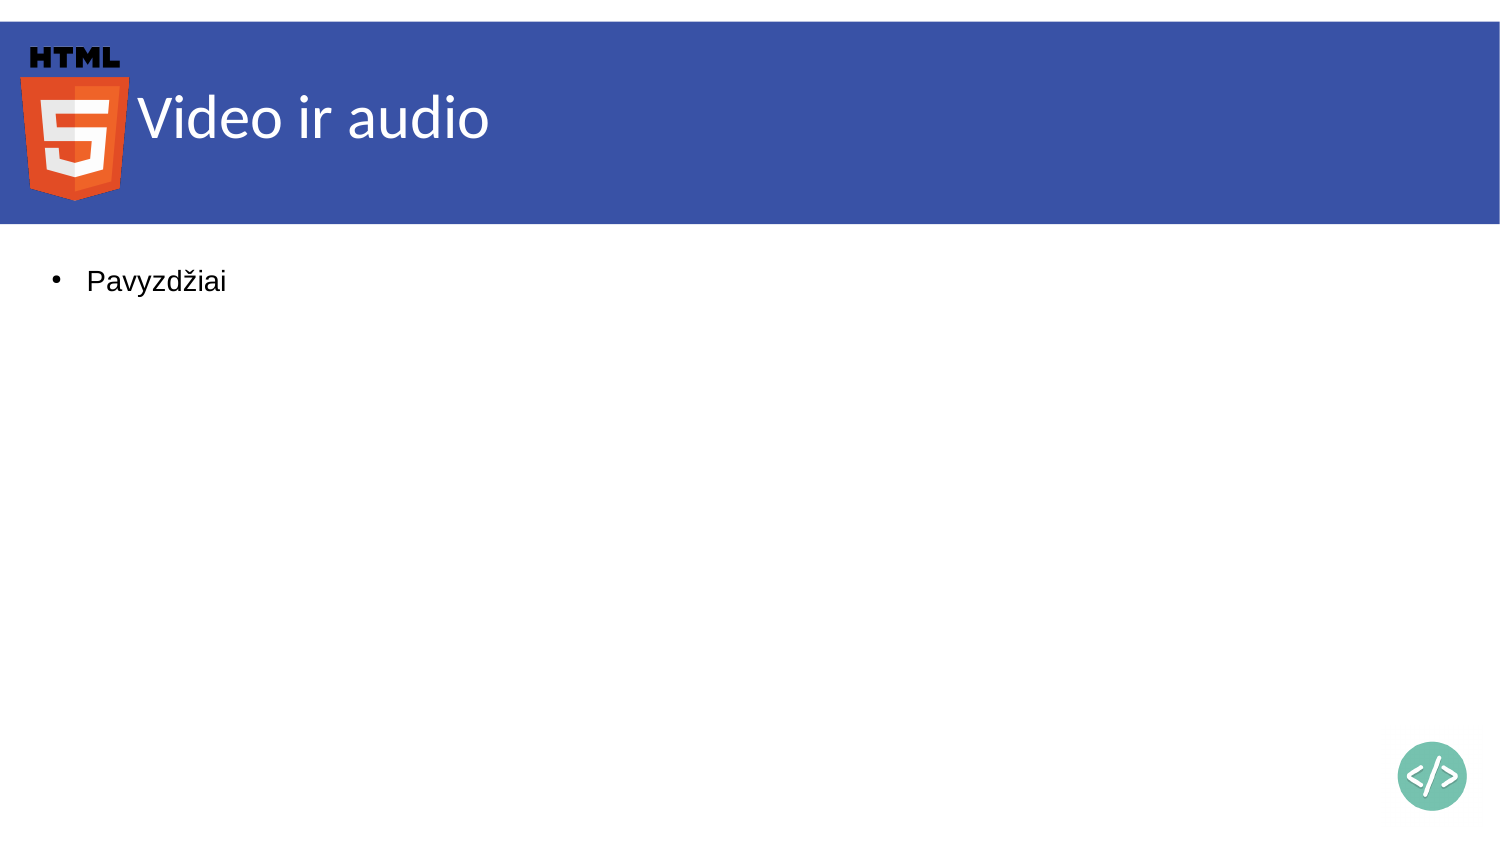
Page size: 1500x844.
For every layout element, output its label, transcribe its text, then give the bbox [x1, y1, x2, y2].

picture [1381, 725, 1483, 827]
text_box Pavyzdžiai [36, 247, 1389, 789]
title Video ir audio [122, 72, 1500, 167]
picture [20, 46, 130, 201]
